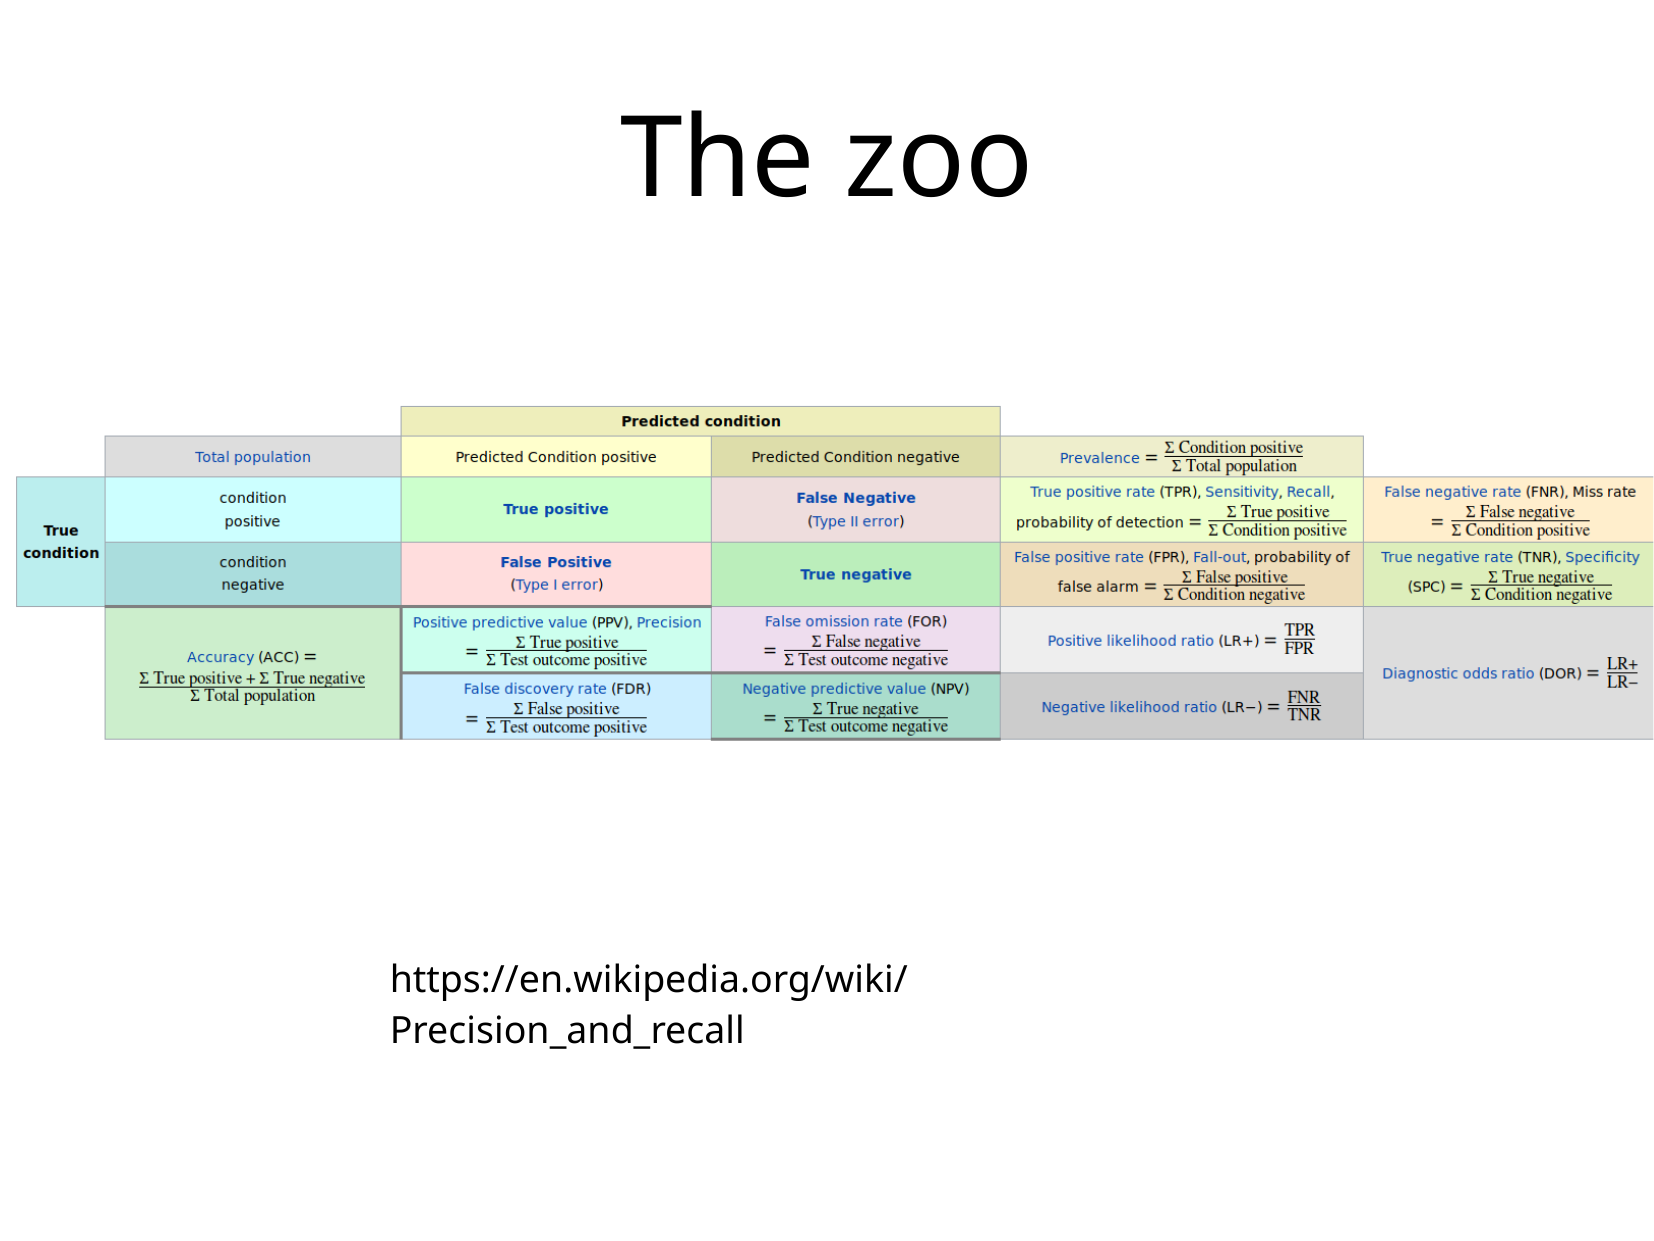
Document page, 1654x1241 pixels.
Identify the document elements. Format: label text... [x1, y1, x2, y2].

text_box https://en.wikipedia.org/wiki/Precision_and_recall [375, 945, 1159, 998]
title The zoo [82, 49, 1571, 257]
picture [11, 359, 1654, 753]
